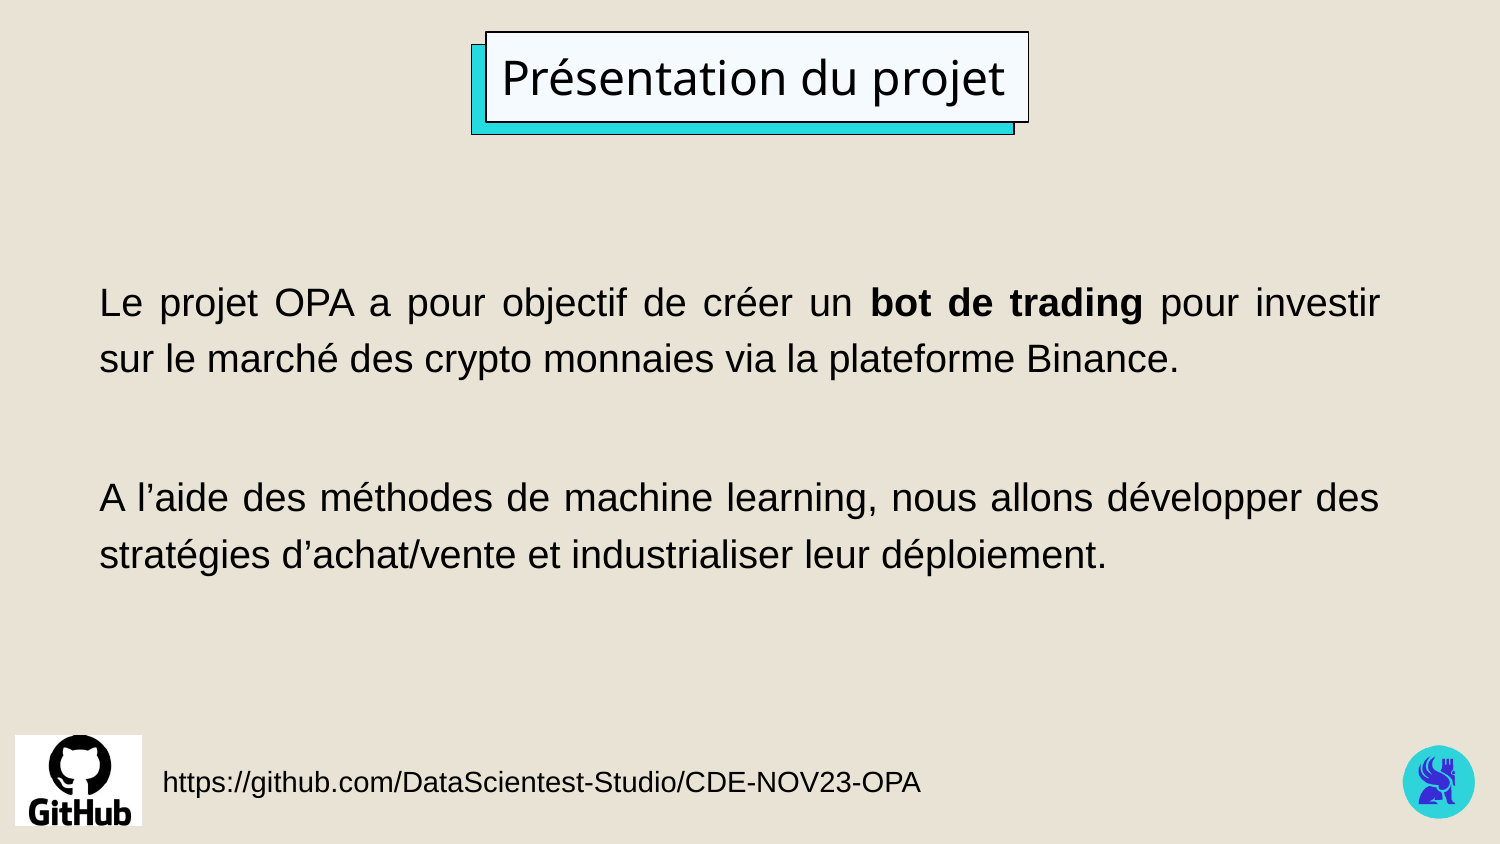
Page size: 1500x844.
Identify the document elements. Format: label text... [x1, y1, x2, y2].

title Présentation du projet [486, 32, 1029, 123]
text_box Le projet OPA a pour objectif de créer un bot de trading pour investir sur le marché des crypto monnaies via la plateforme Binance. A l’aide des méthodes de machine learning, nous allons développer des stratégies d’achat/vente et industrialiser leur déploiement. [84, 245, 1396, 598]
picture [1402, 745, 1475, 819]
text_box https://github.com/DataScientest-Studio/CDE-NOV23-OPA [147, 748, 1093, 814]
text_box [471, 44, 1014, 135]
picture [15, 735, 142, 827]
